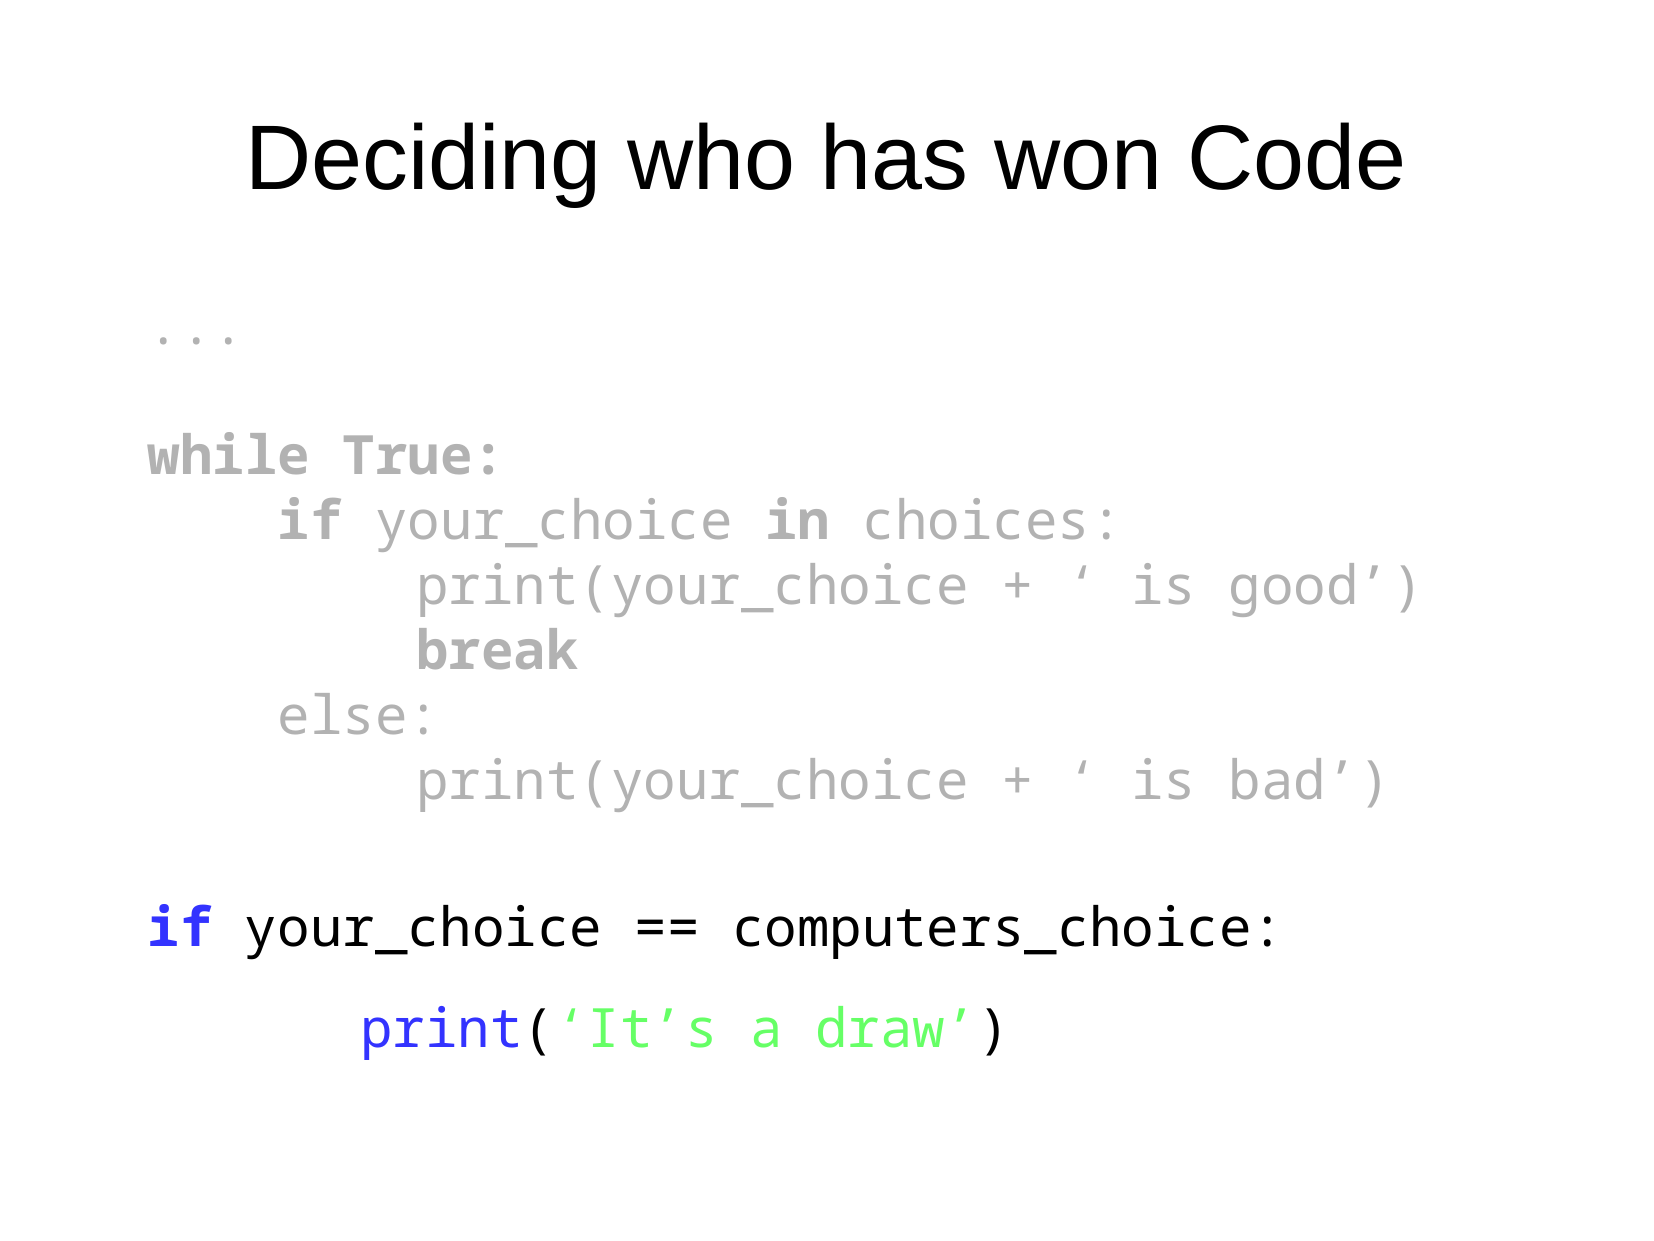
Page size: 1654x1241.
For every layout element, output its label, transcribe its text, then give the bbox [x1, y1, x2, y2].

text_box ... while True: if your_choice in choices: print(your_choice + ‘ is good’) break else: print(your_choice + ‘ is bad’) if your_choice == computers_choice: print(‘It’s a draw’) [76, 290, 1565, 1010]
text_box Deciding who has won Code [82, 49, 1571, 257]
